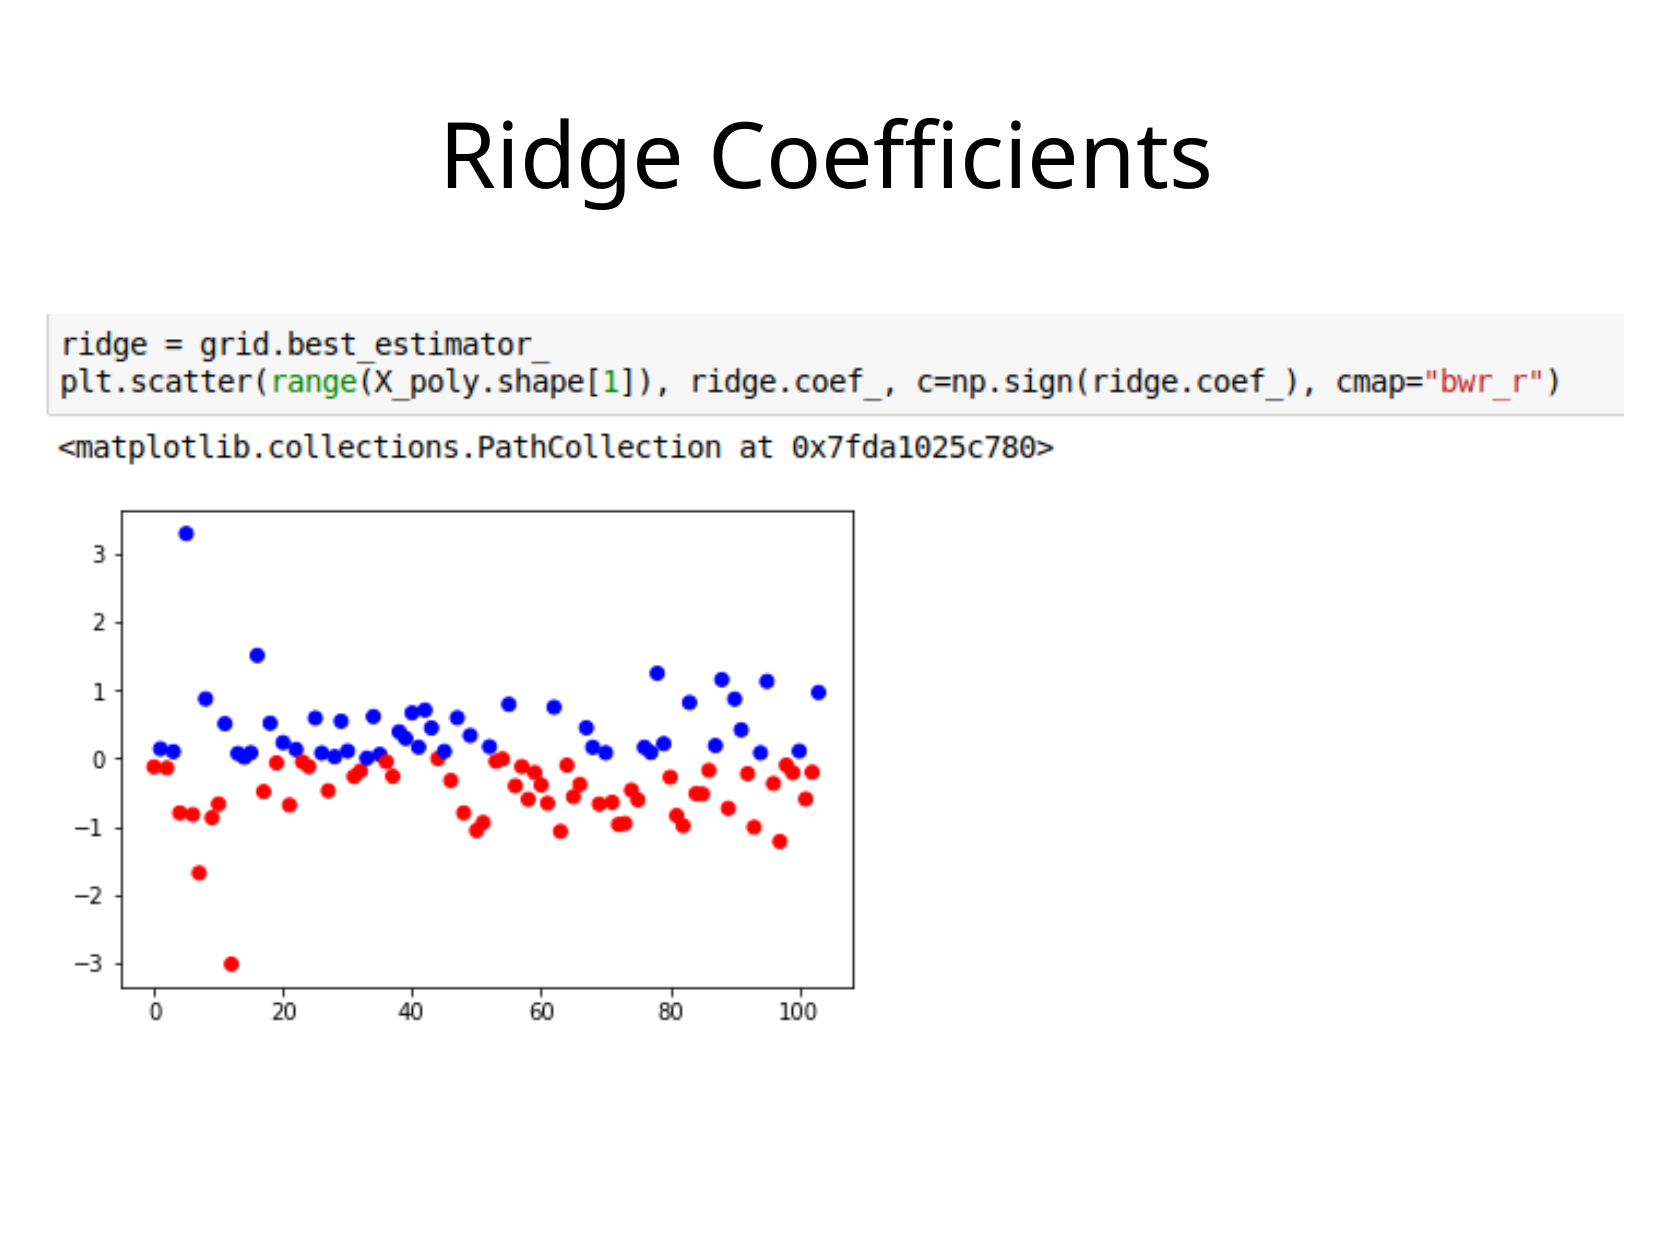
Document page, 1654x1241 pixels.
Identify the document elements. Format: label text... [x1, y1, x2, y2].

title Ridge Coefficients [82, 49, 1571, 257]
picture [45, 314, 1624, 1049]
